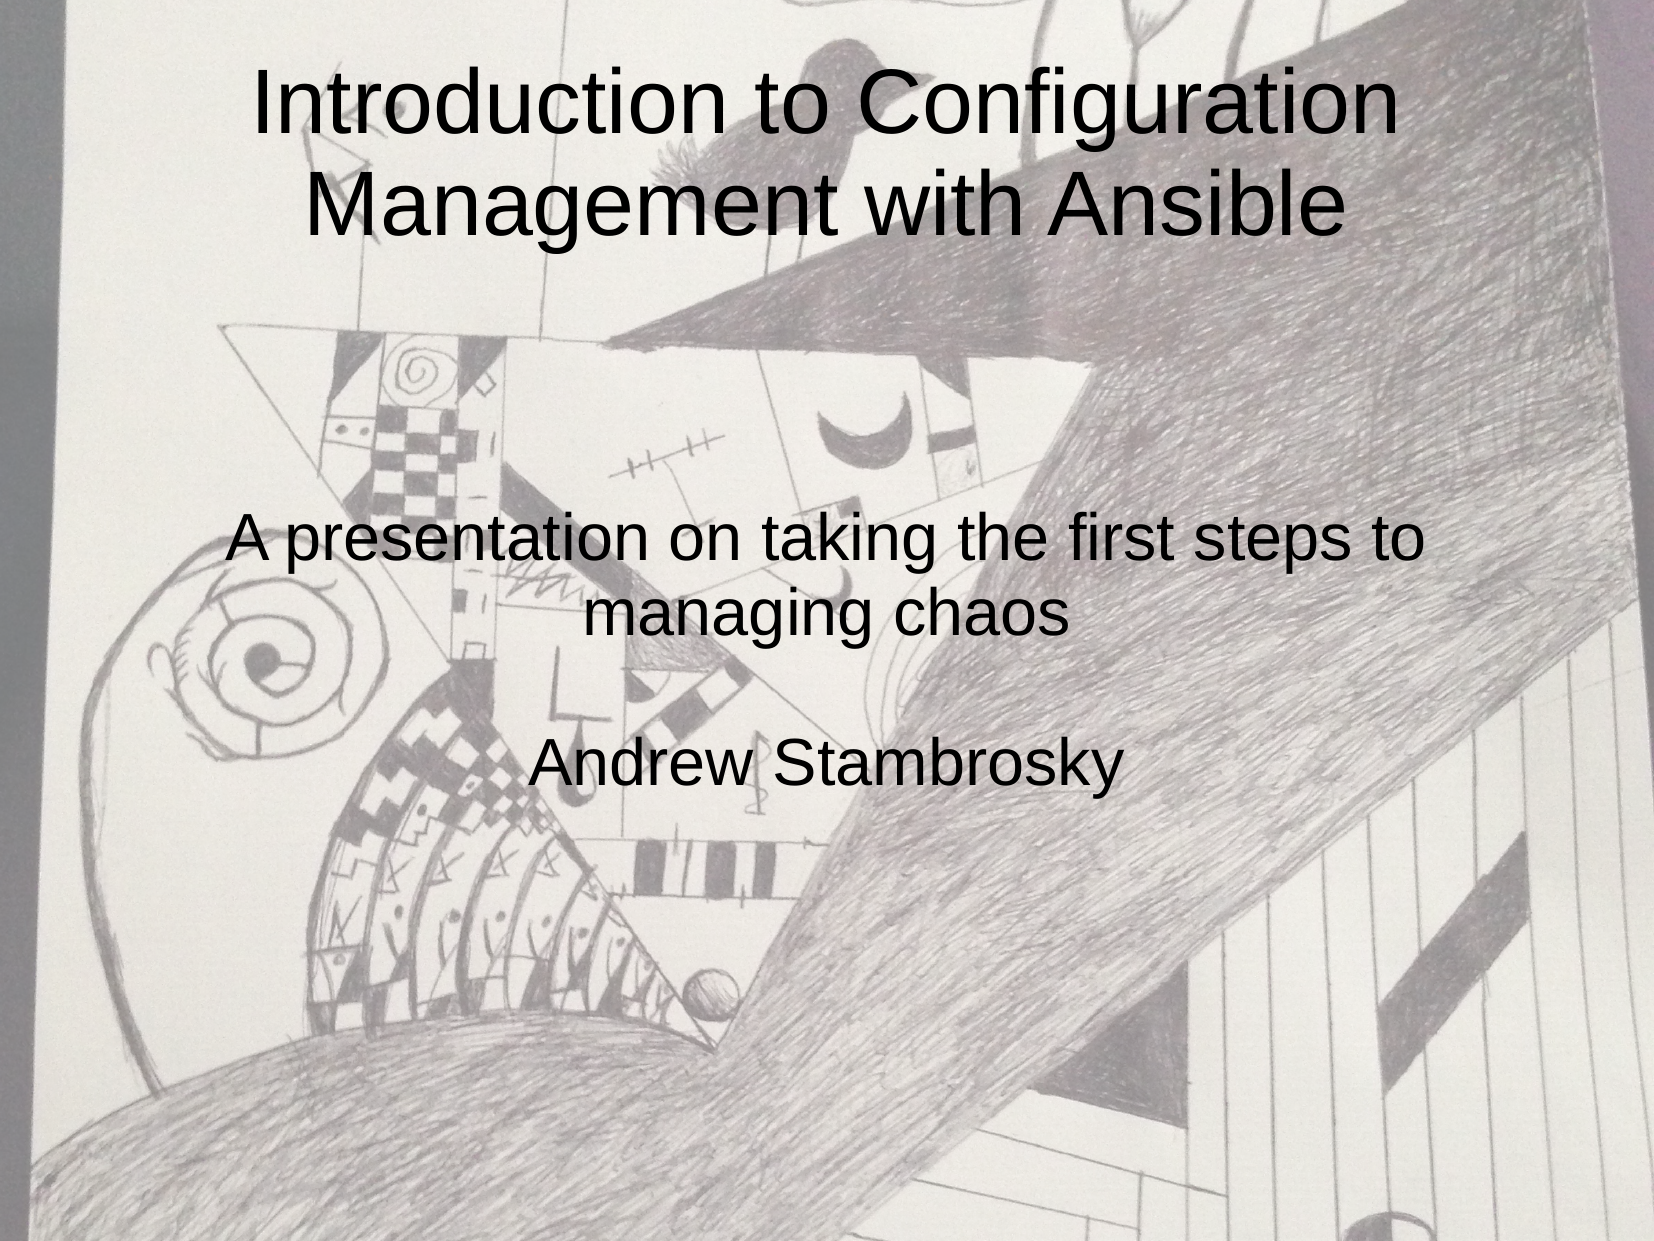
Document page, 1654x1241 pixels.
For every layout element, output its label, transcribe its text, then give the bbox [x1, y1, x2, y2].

picture [0, 0, 1654, 1241]
title Introduction to Configuration Management with Ansible [82, 49, 1571, 257]
subtitle A presentation on taking the first steps to managing chaos Andrew Stambrosky [82, 290, 1571, 1010]
